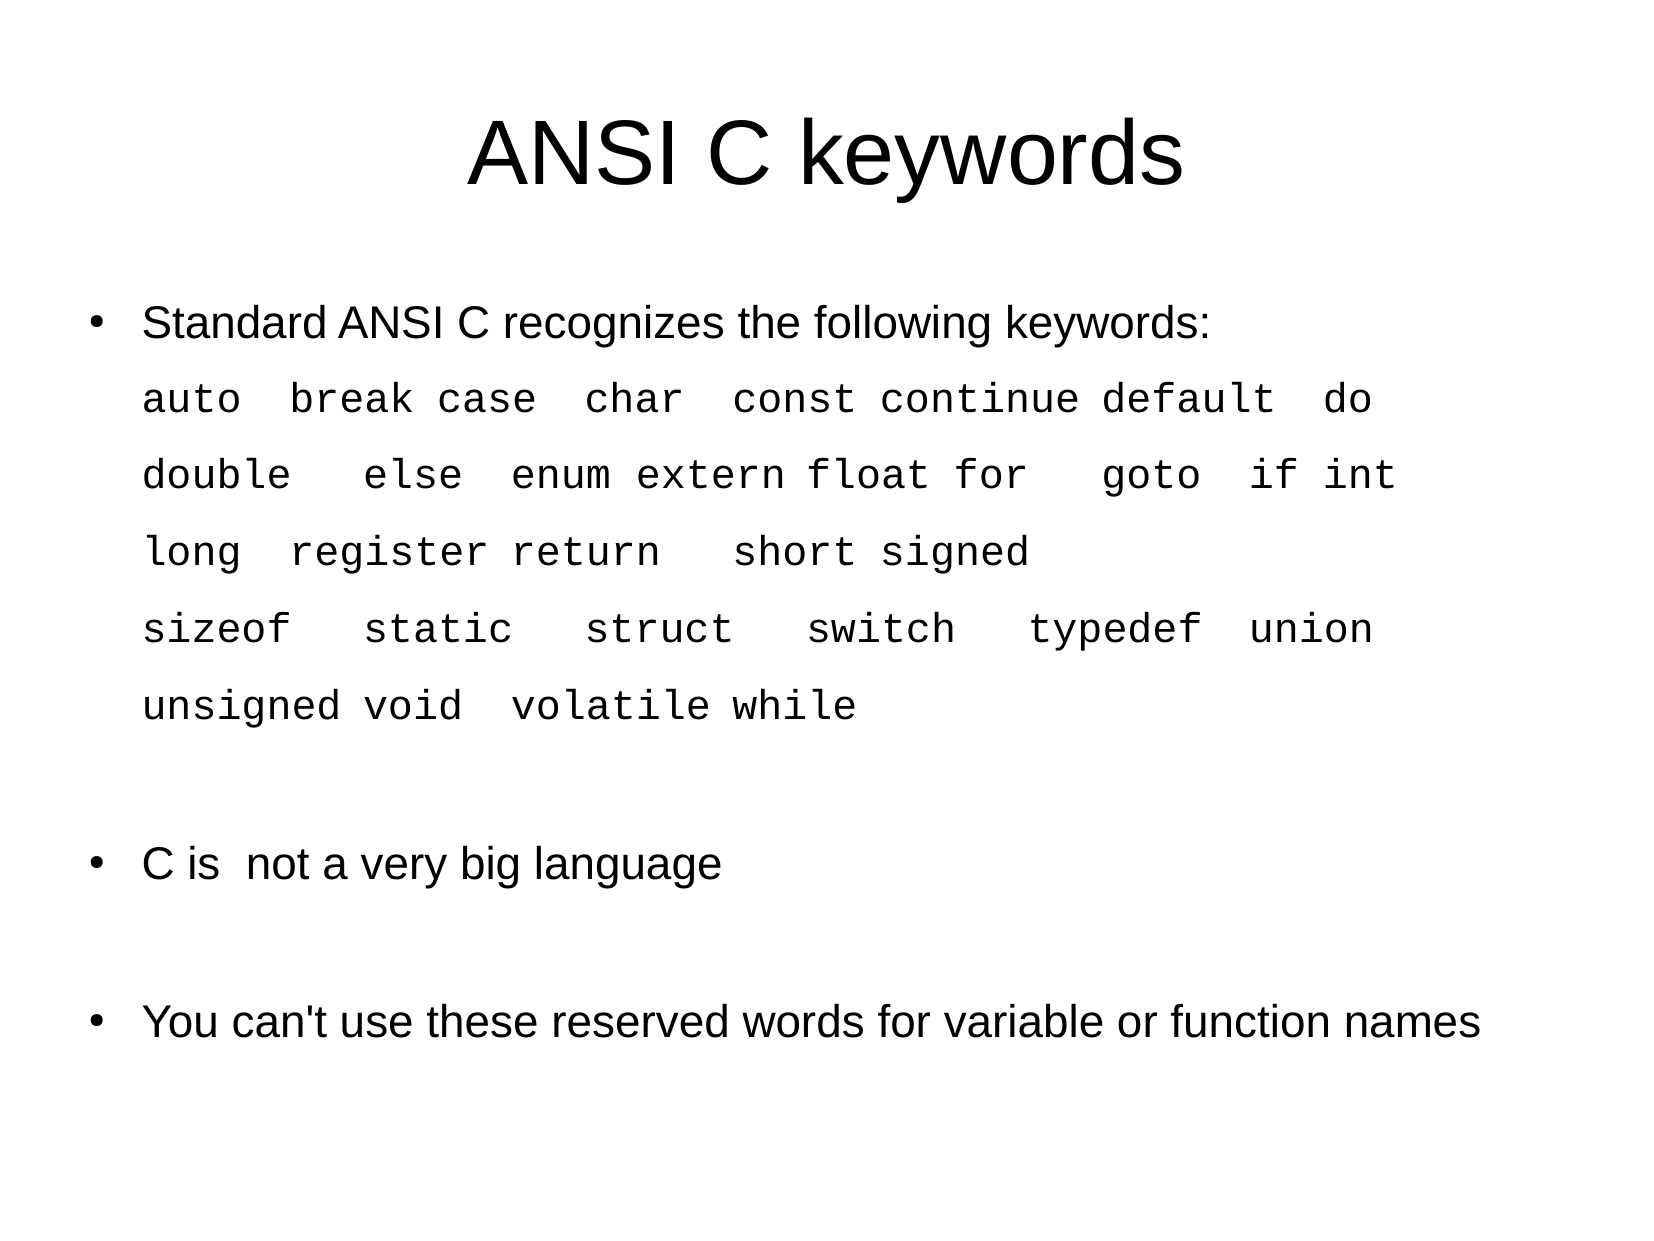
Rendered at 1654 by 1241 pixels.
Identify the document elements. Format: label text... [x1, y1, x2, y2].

title ANSI C keywords [82, 49, 1571, 257]
list Standard ANSI C recognizes the following keywords: auto break case char const continue default do double else enum extern float for goto if int long register return short signed sizeof static struct switch typedef union unsigned void volatile while C is not a very big language You can't use these reserved words for variable or function names [70, 296, 1583, 1170]
